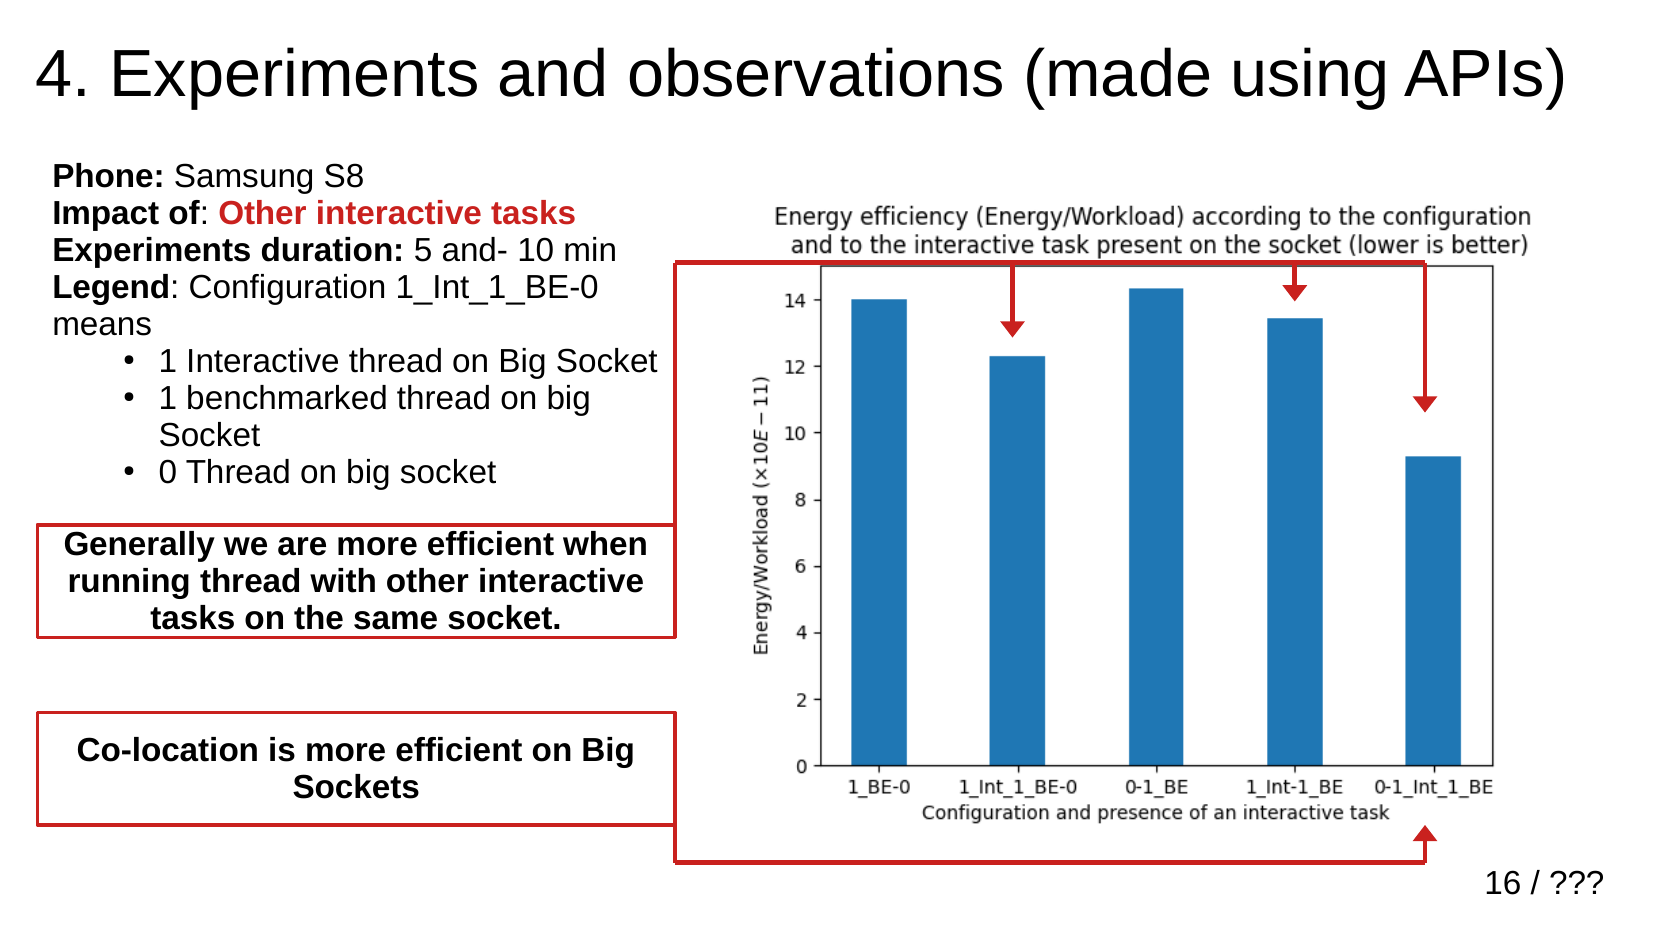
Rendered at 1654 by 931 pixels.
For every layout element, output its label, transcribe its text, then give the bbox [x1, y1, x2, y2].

text_box Phone: Samsung S8 Impact of: Other interactive tasks Experiments duration: 5 and- 10 min Legend: Configuration 1_Int_1_BE-0 means 1 Interactive thread on Big Socket 1 benchmarked thread on big Socket 0 Thread on big socket [37, 150, 676, 524]
text_box Generally we are more efficient when running thread with other interactive tasks on the same socket. [37, 524, 675, 638]
title 4. Experiments and observations (made using APIs) [35, 0, 1629, 148]
picture [712, 187, 1579, 838]
text_box 16 / ??? [1469, 856, 1654, 927]
text_box Co-location is more efficient on Big Sockets [37, 712, 675, 825]
